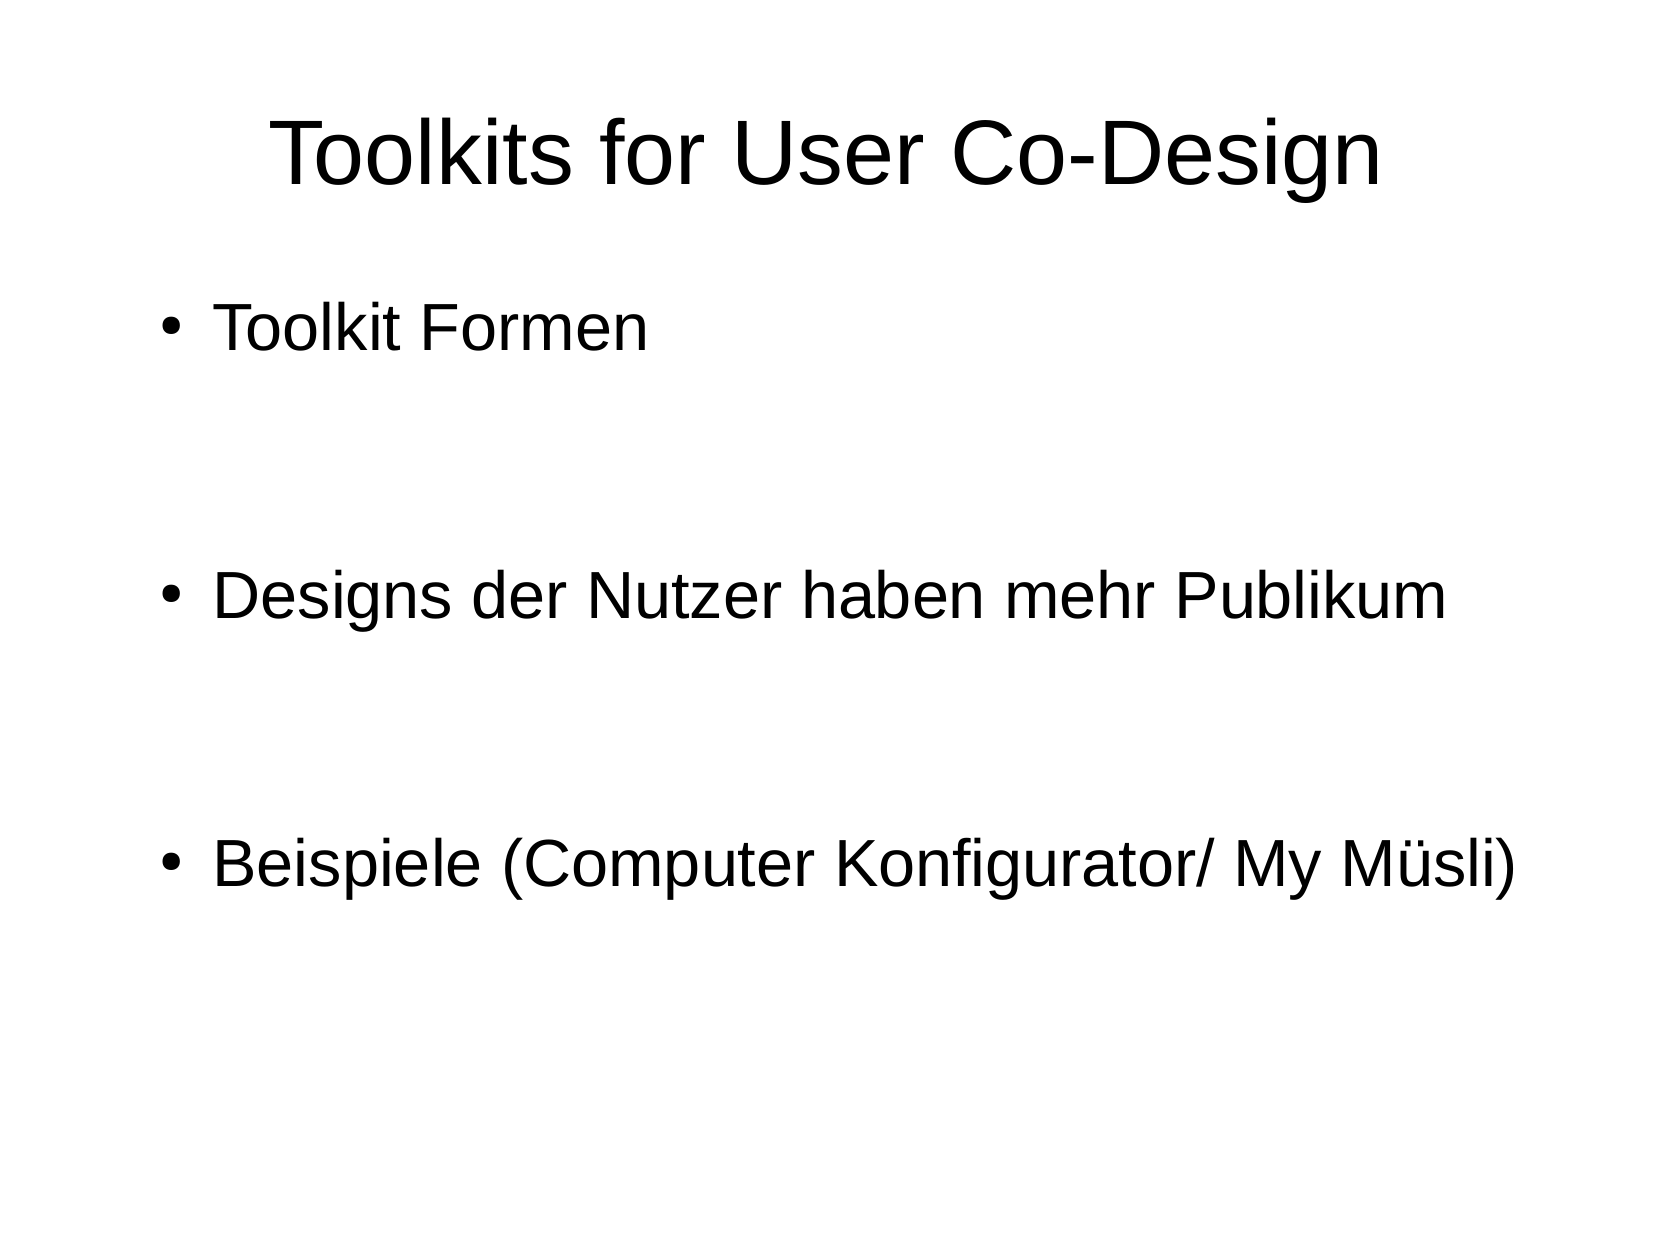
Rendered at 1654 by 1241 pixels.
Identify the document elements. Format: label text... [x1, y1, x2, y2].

list Toolkit Formen Designs der Nutzer haben mehr Publikum Beispiele (Computer Konfigurator/ My Müsli) [82, 290, 1571, 1109]
title Toolkits for User Co-Design [82, 49, 1571, 257]
